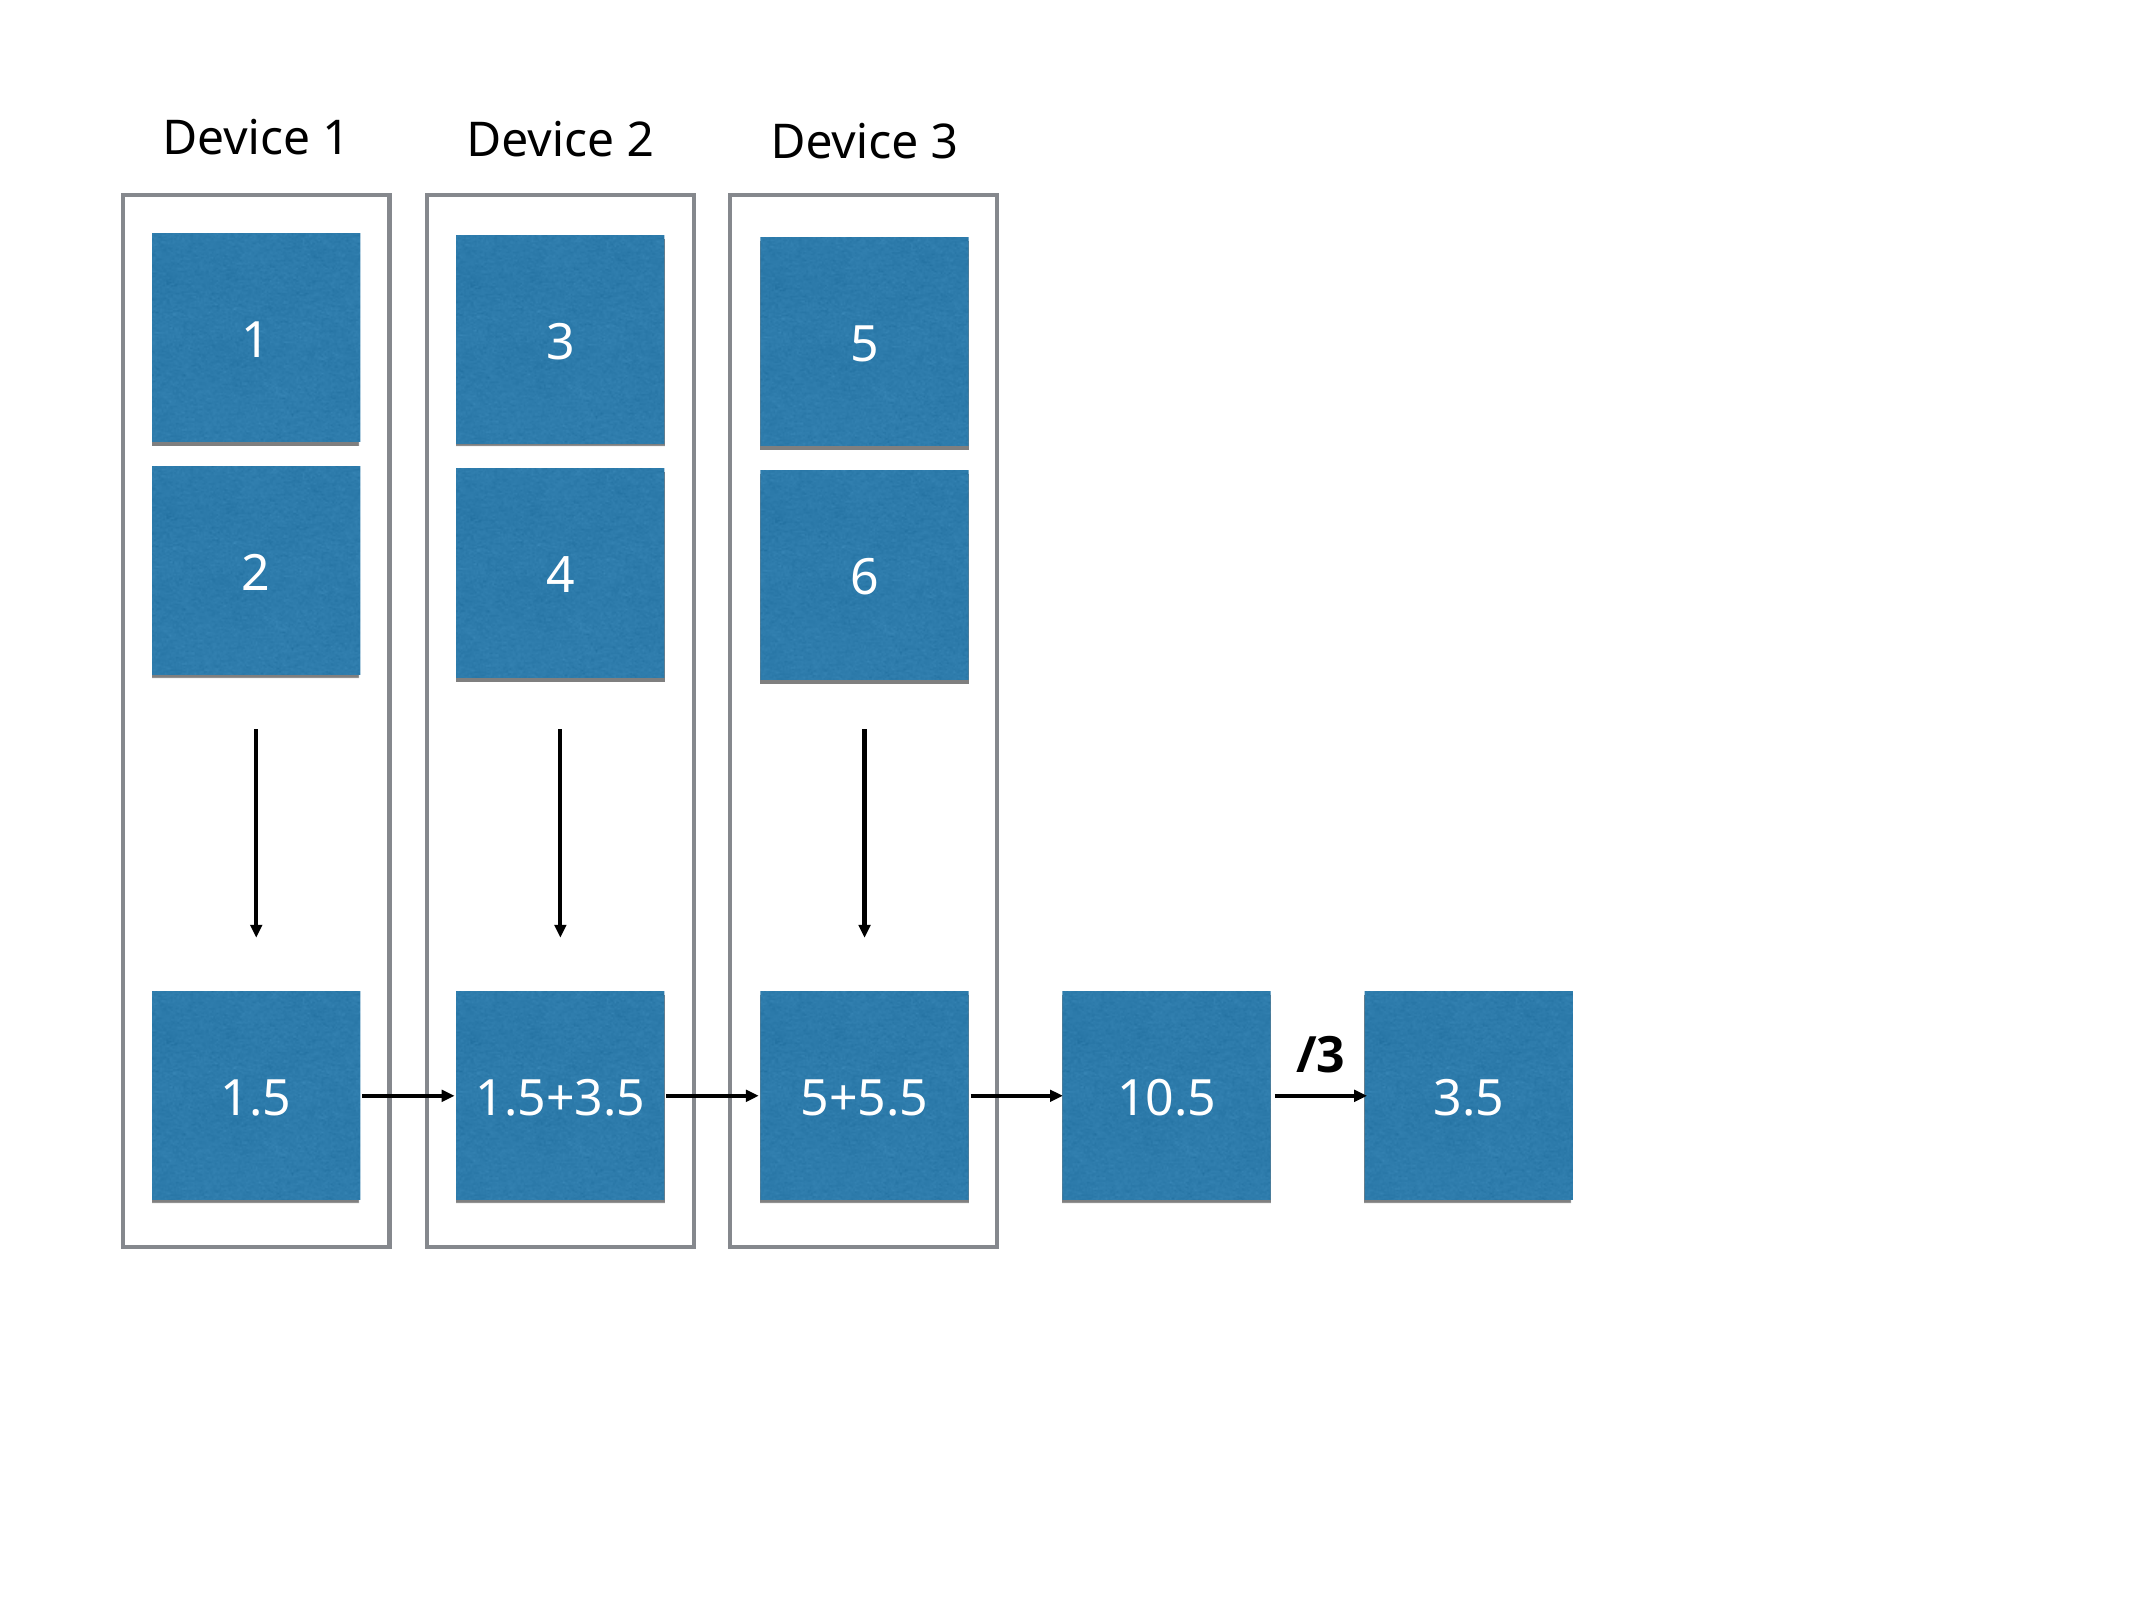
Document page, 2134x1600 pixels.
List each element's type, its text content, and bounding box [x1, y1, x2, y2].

text_box 4 [456, 468, 665, 678]
text_box /3 [1287, 1013, 1354, 1091]
text_box 2 [152, 466, 361, 675]
text_box Device 1 [153, 98, 359, 173]
text_box 6 [760, 470, 969, 680]
text_box 3 [456, 235, 665, 444]
text_box 1.5 [152, 991, 361, 1200]
text_box Device 2 [457, 100, 663, 175]
text_box Device 3 [762, 102, 967, 177]
text_box 1 [152, 233, 361, 442]
text_box 3.5 [1364, 991, 1573, 1200]
text_box 5 [760, 237, 969, 446]
text_box 1.5+3.5 [456, 991, 665, 1200]
text_box 10.5 [1062, 991, 1271, 1200]
text_box 5+5.5 [760, 991, 969, 1200]
